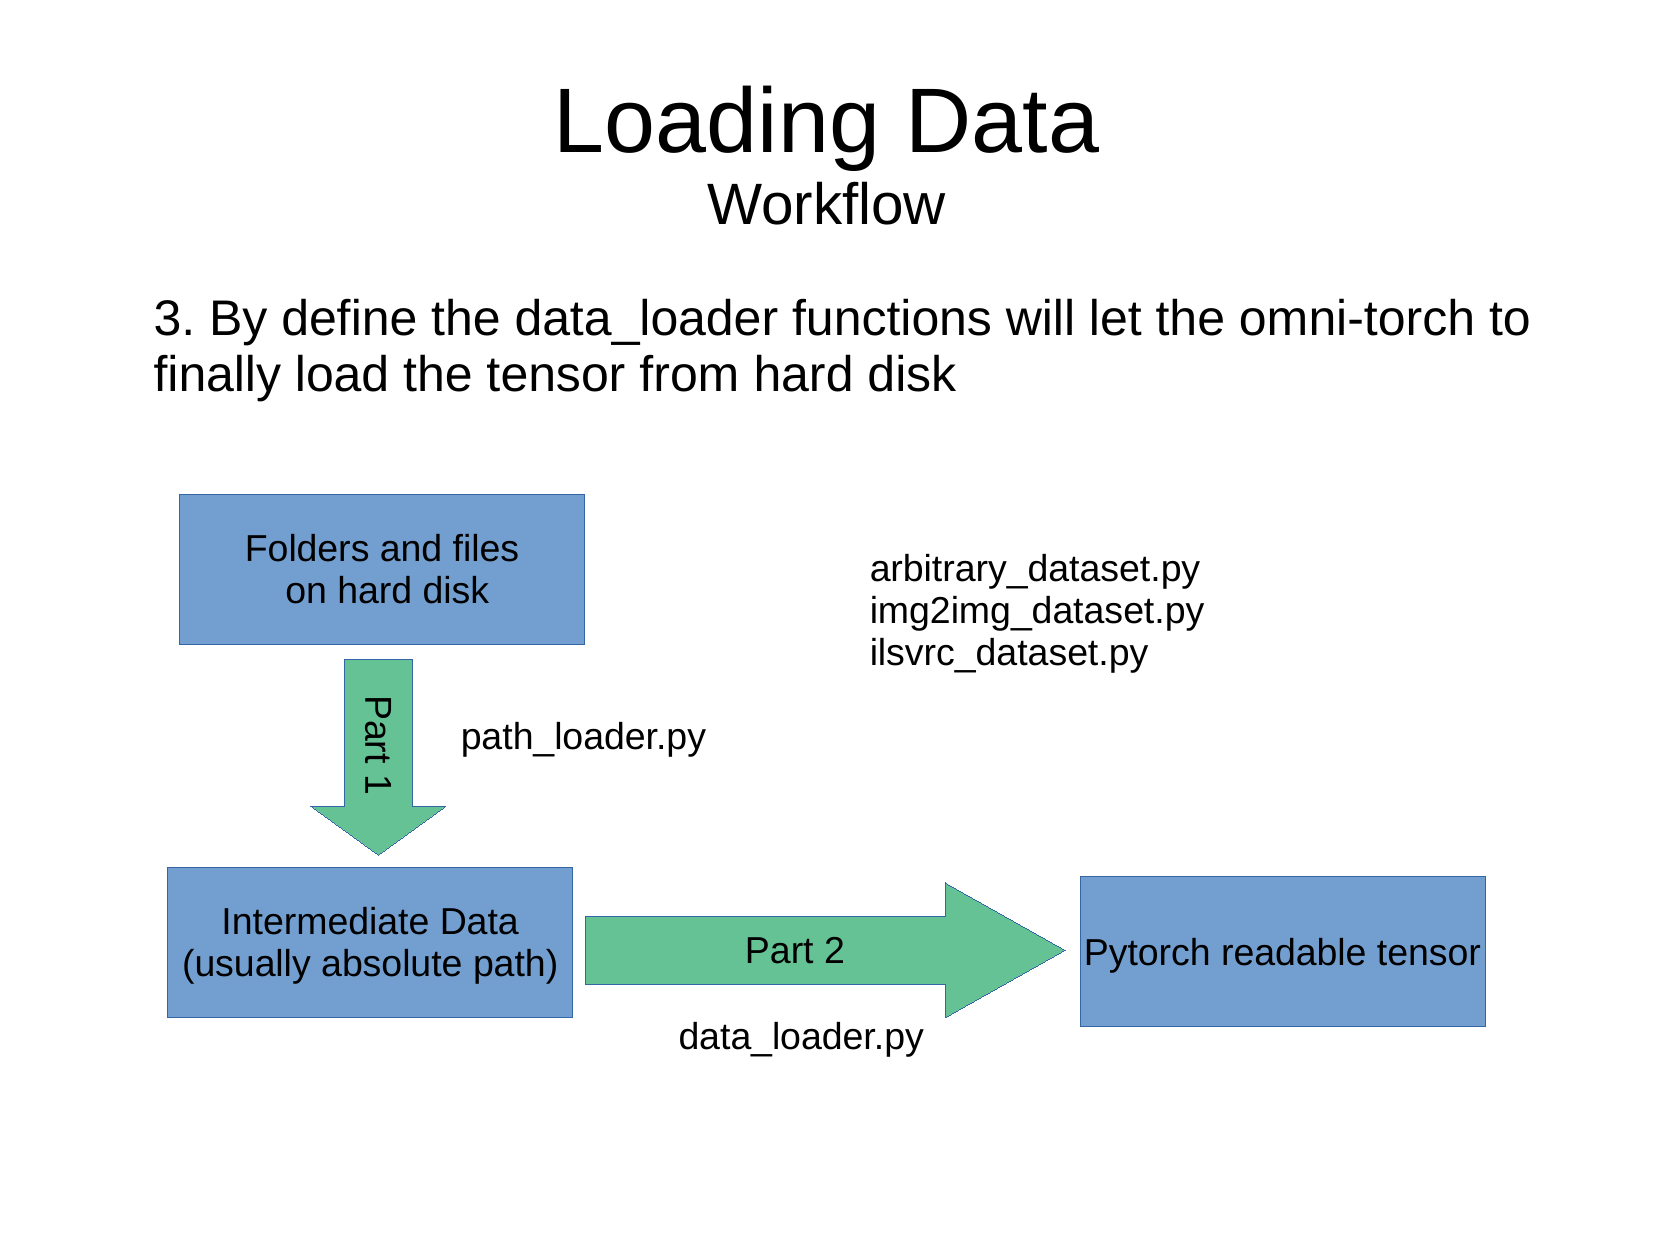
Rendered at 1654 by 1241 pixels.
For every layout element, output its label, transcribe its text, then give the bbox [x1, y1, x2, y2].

list 3. By define the data_loader functions will let the omni-torch to finally load the tensor from hard disk [82, 290, 1571, 1010]
text_box Folders and files on hard disk [179, 494, 585, 645]
text_box path_loader.py [446, 708, 722, 766]
text_box data_loader.py [663, 1008, 939, 1066]
text_box Part 2 [585, 882, 1066, 1018]
text_box Part 1 [310, 659, 446, 856]
text_box arbitrary_dataset.py img2img_dataset.py ilsvrc_dataset.py [855, 540, 1220, 681]
text_box Intermediate Data (usually absolute path) [167, 867, 573, 1018]
text_box Pytorch readable tensor [1080, 876, 1486, 1027]
title Loading Data Workflow [82, 49, 1571, 257]
